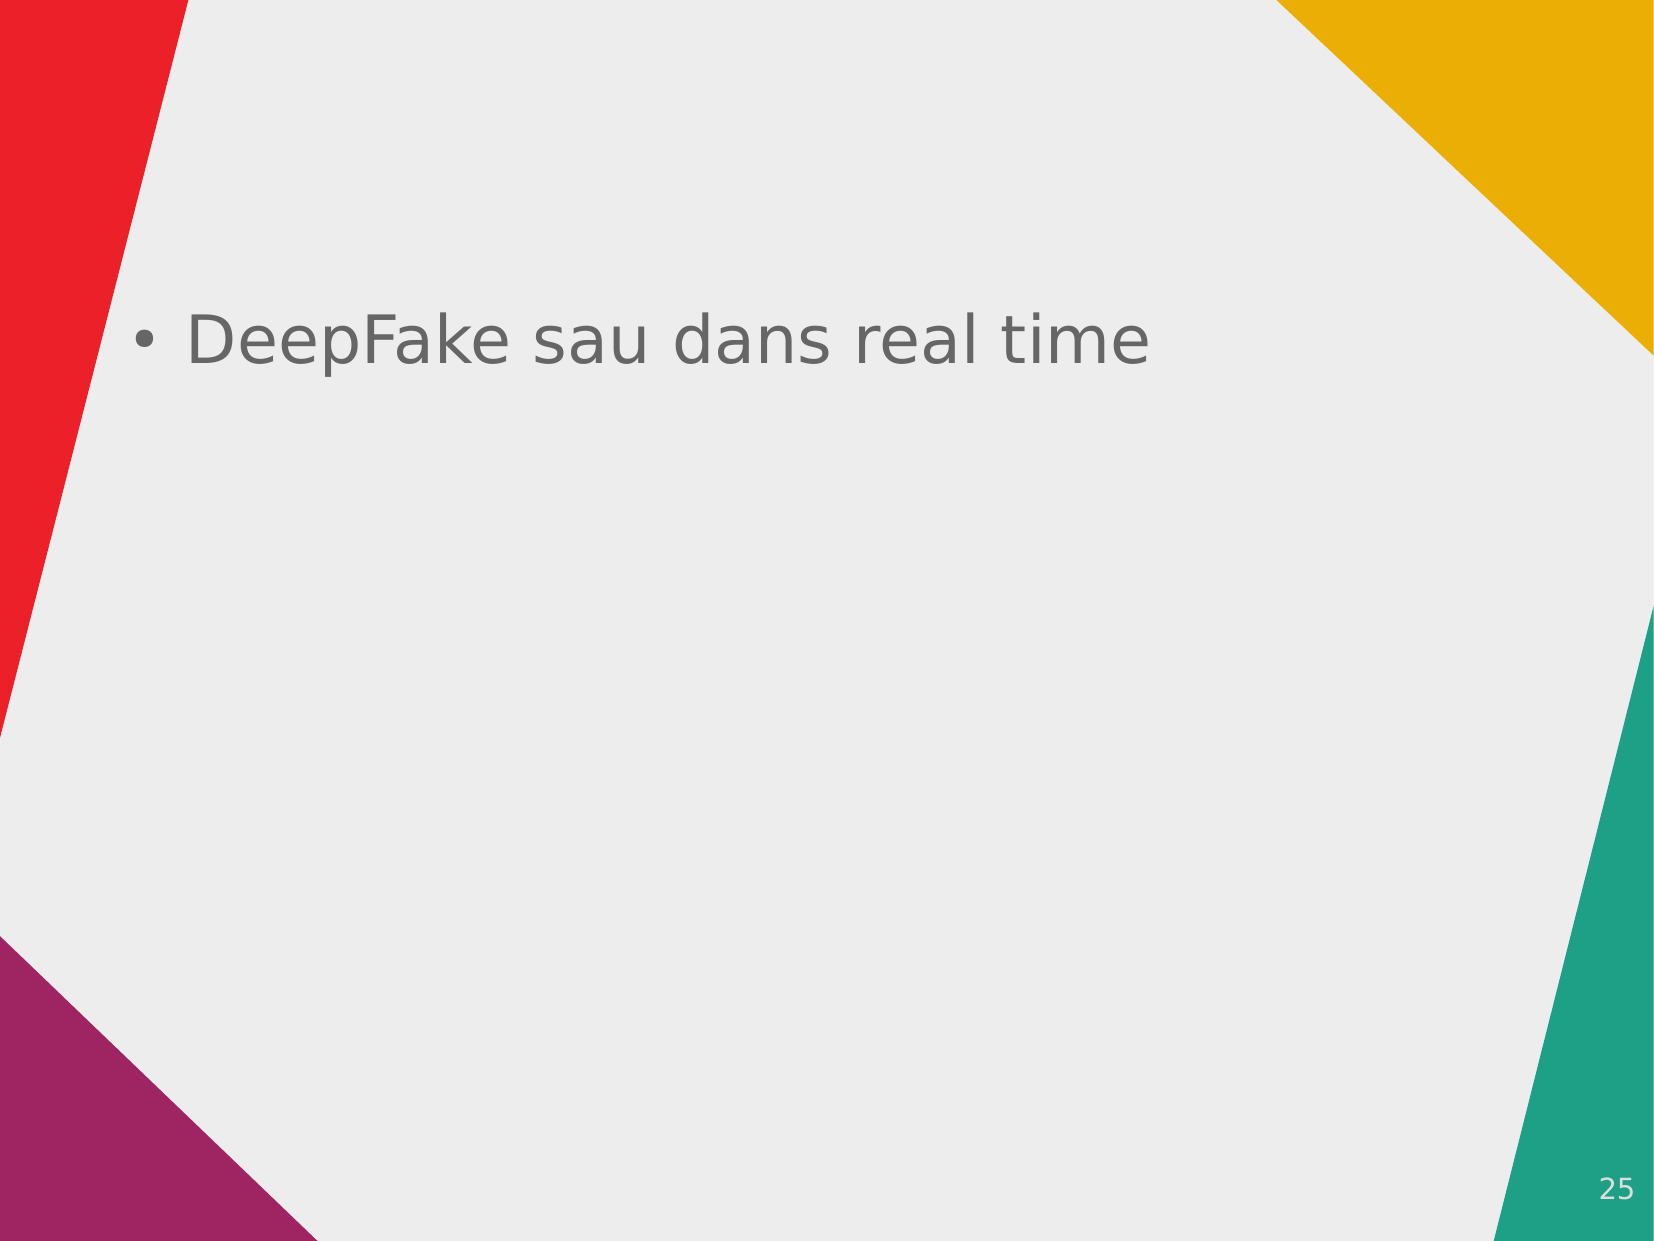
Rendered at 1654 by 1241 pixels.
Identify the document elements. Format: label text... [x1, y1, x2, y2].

list DeepFake sau dans real time [114, 302, 1539, 1033]
